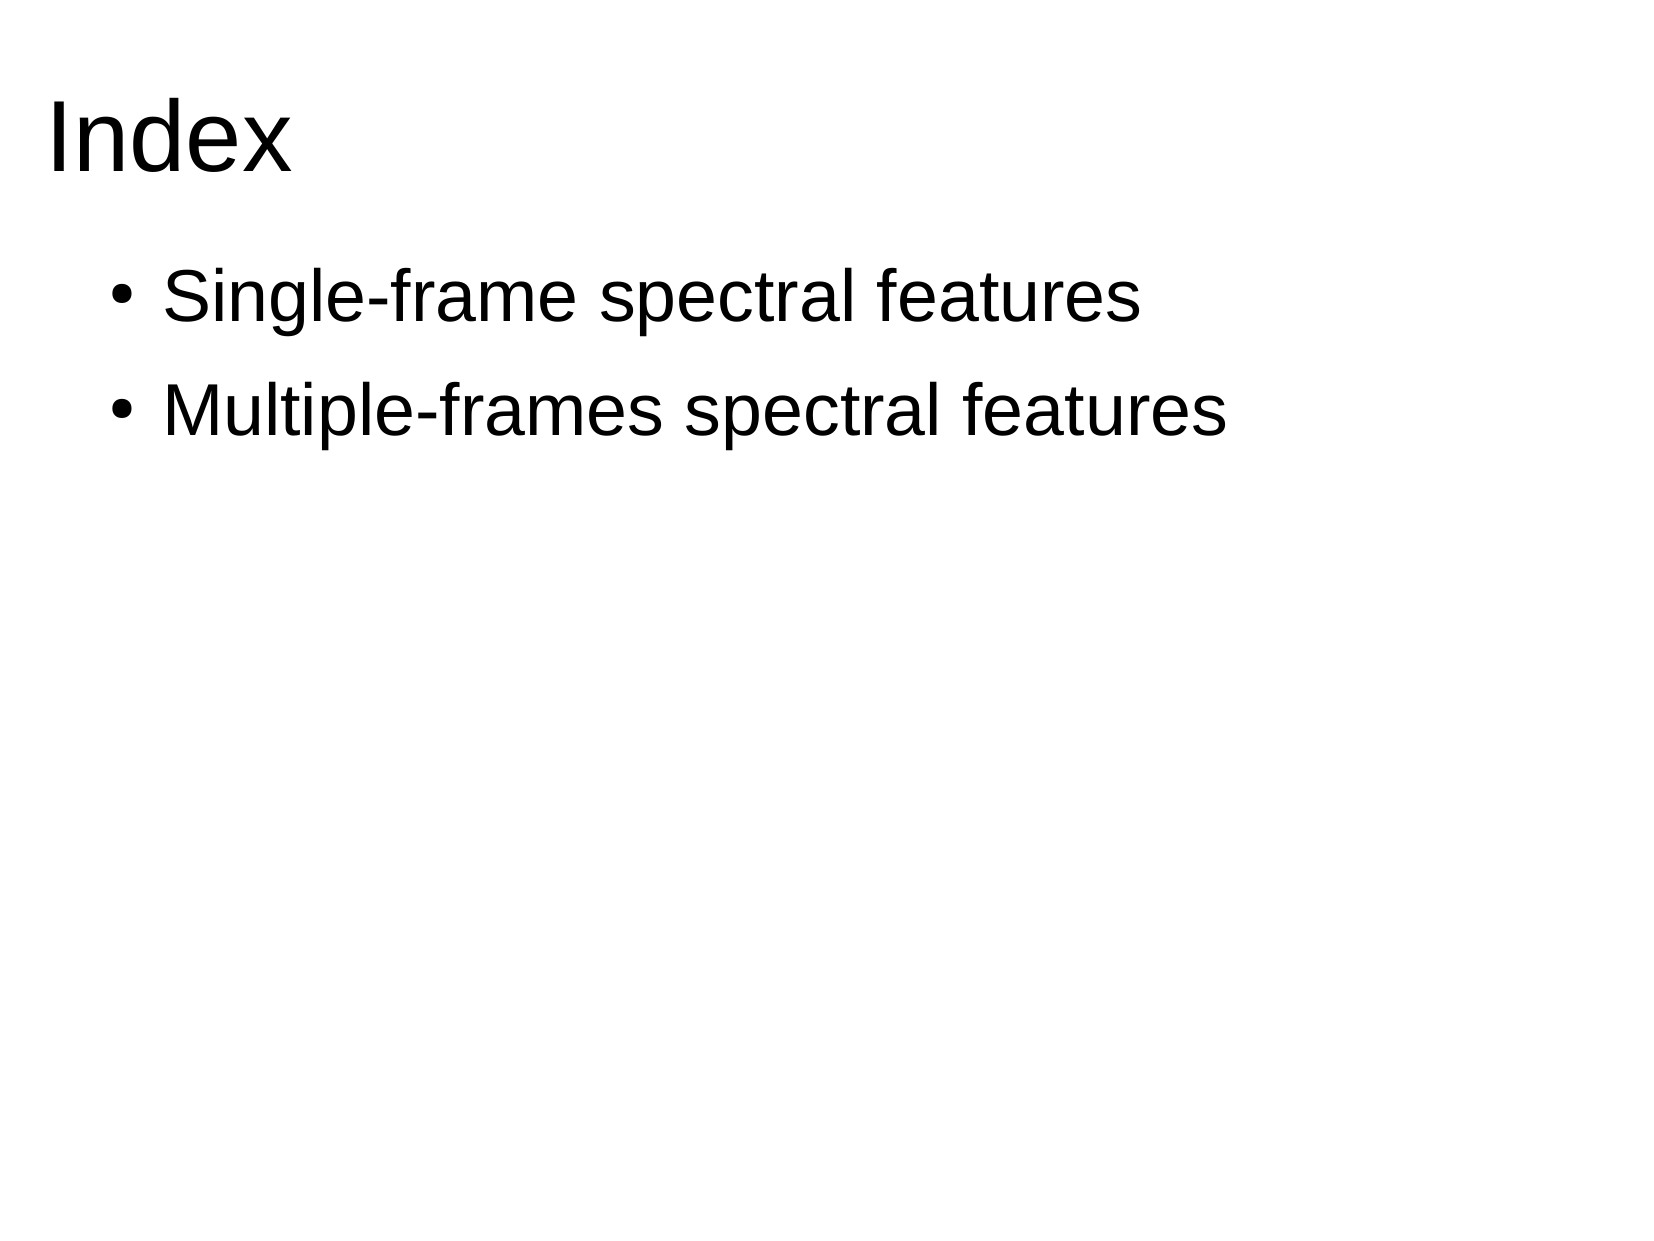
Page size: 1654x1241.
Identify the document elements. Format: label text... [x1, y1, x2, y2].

list Single-frame spectral features Multiple-frames spectral features [91, 254, 1489, 1048]
title Index [45, 21, 1654, 251]
